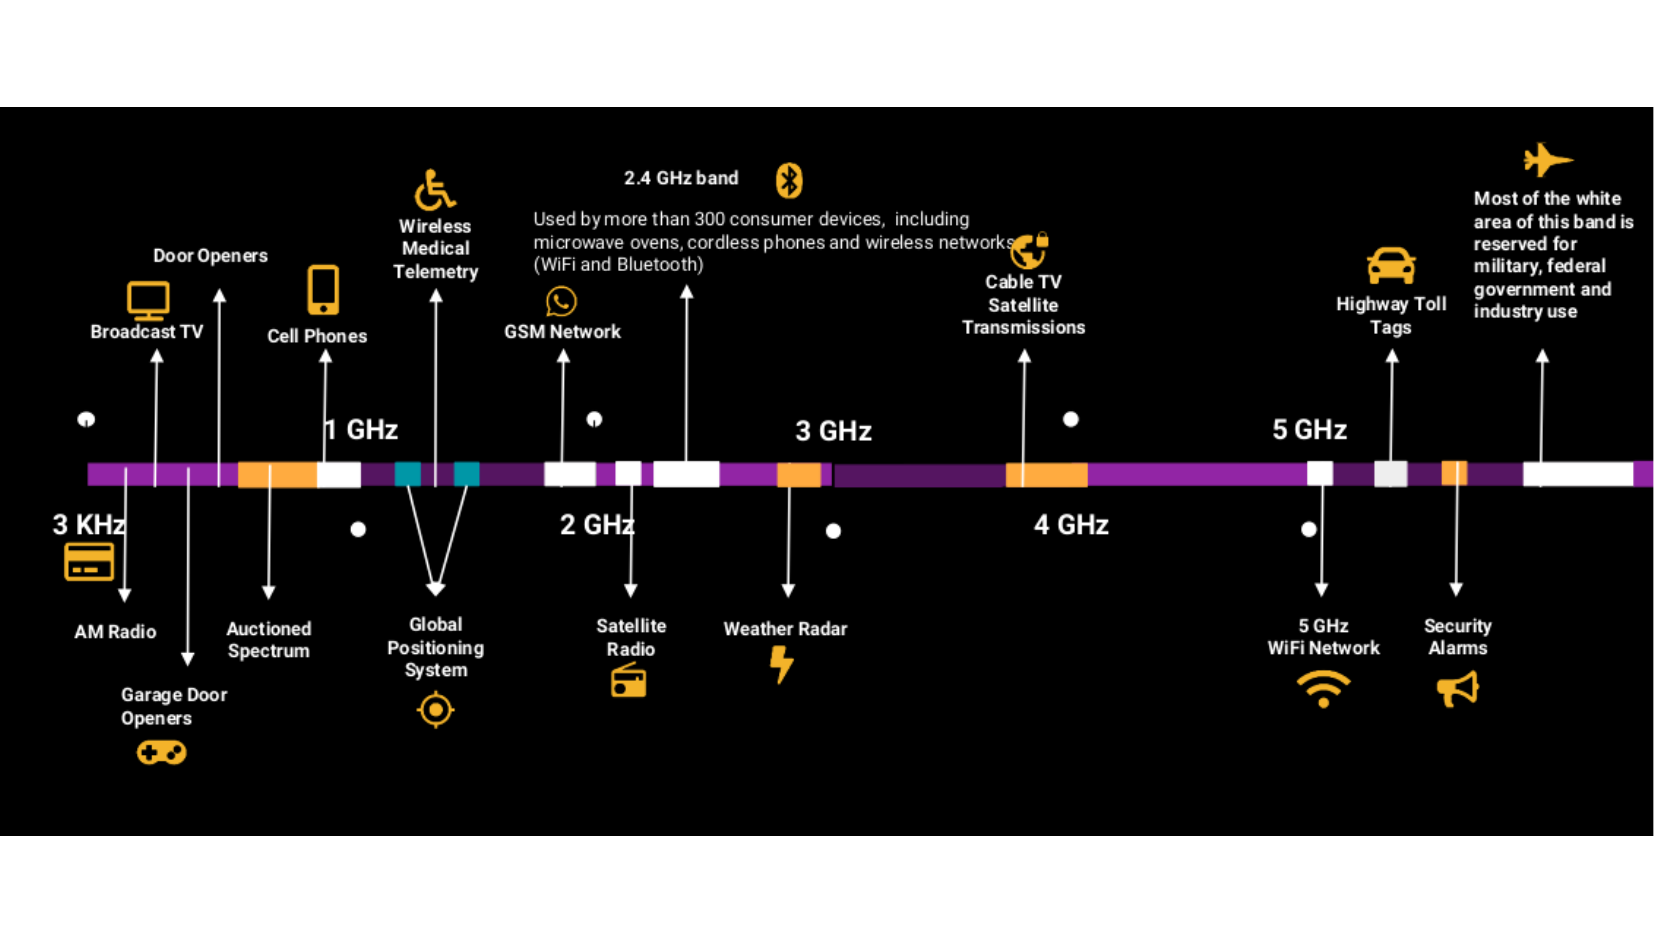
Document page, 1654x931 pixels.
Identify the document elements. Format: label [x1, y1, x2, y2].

picture [0, 107, 1654, 836]
